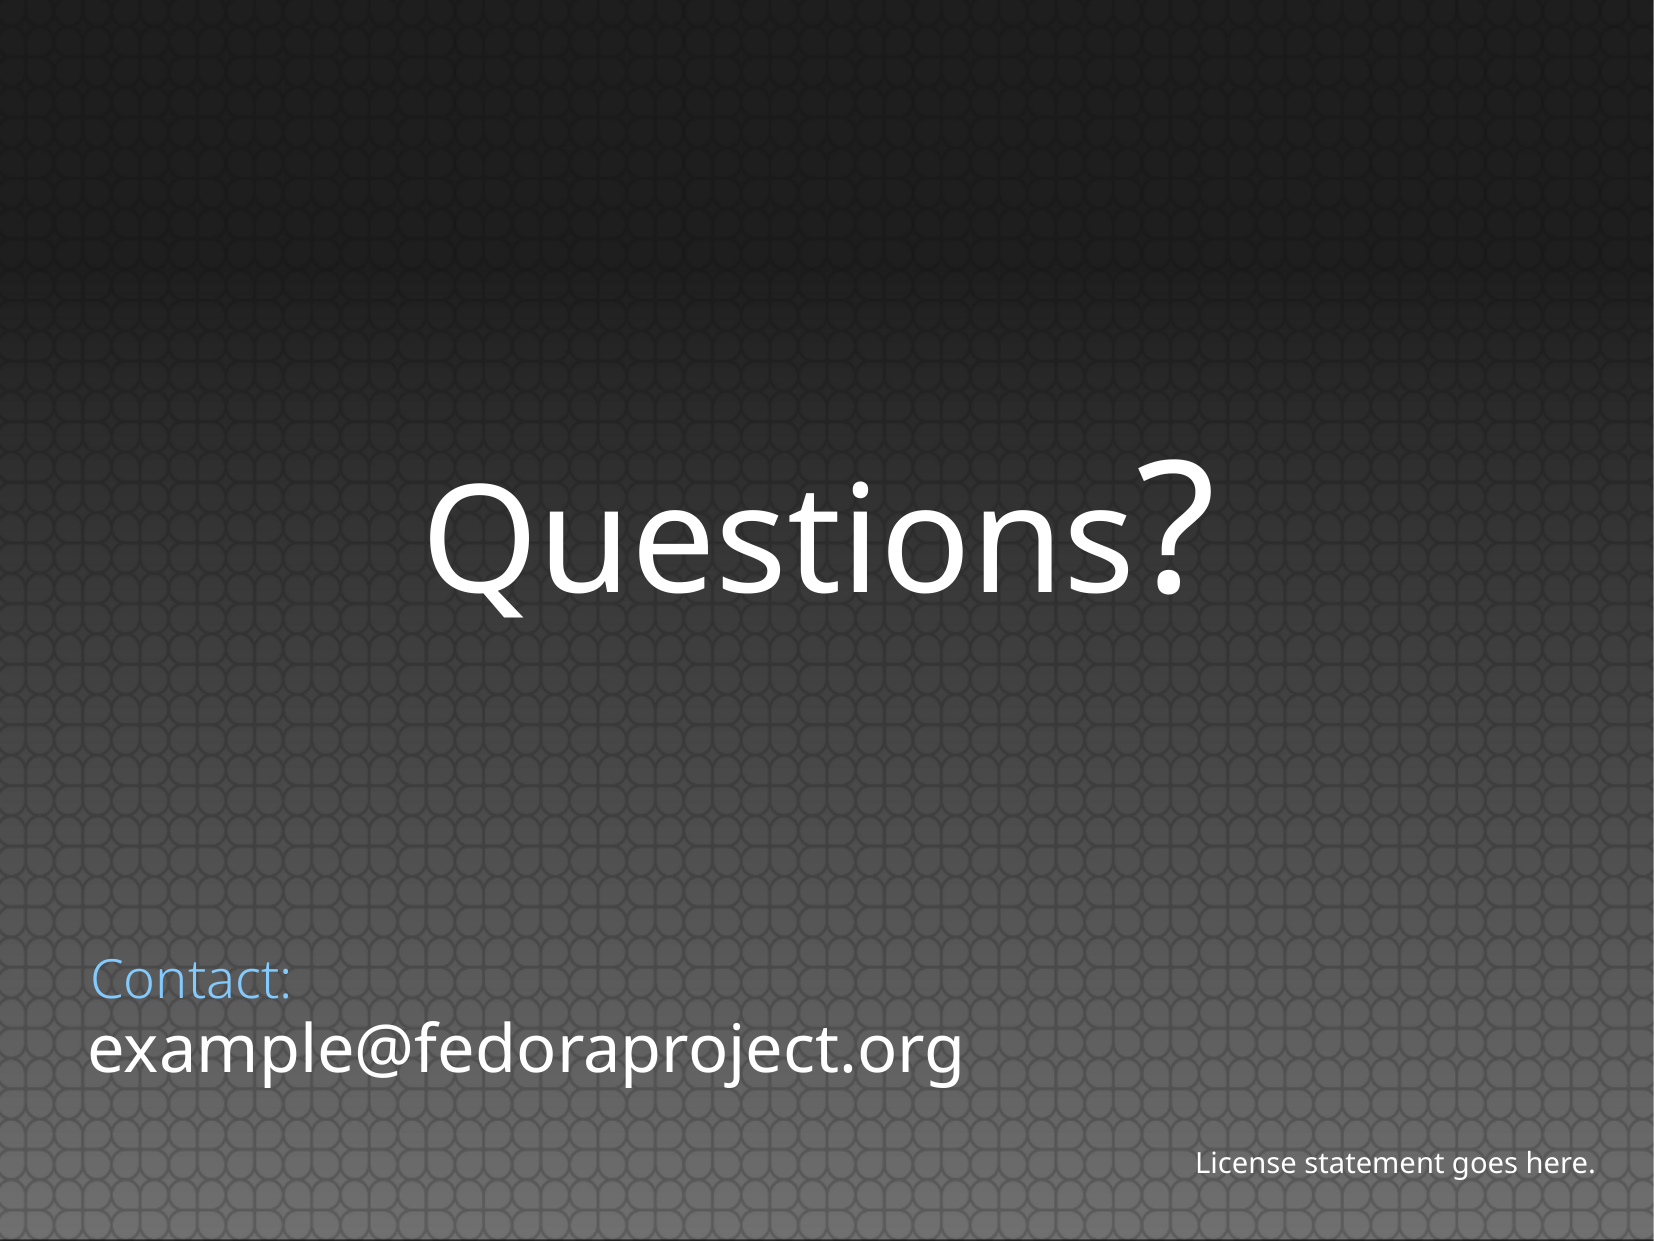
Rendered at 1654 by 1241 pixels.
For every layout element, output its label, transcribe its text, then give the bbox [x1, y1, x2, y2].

text_box License statement goes here. [52, 1135, 1611, 1219]
text_box Contact: [75, 933, 430, 1021]
picture [0, 0, 1654, 1241]
title Questions? [30, 414, 1606, 628]
text_box example@fedoraproject.org [72, 993, 1179, 1087]
